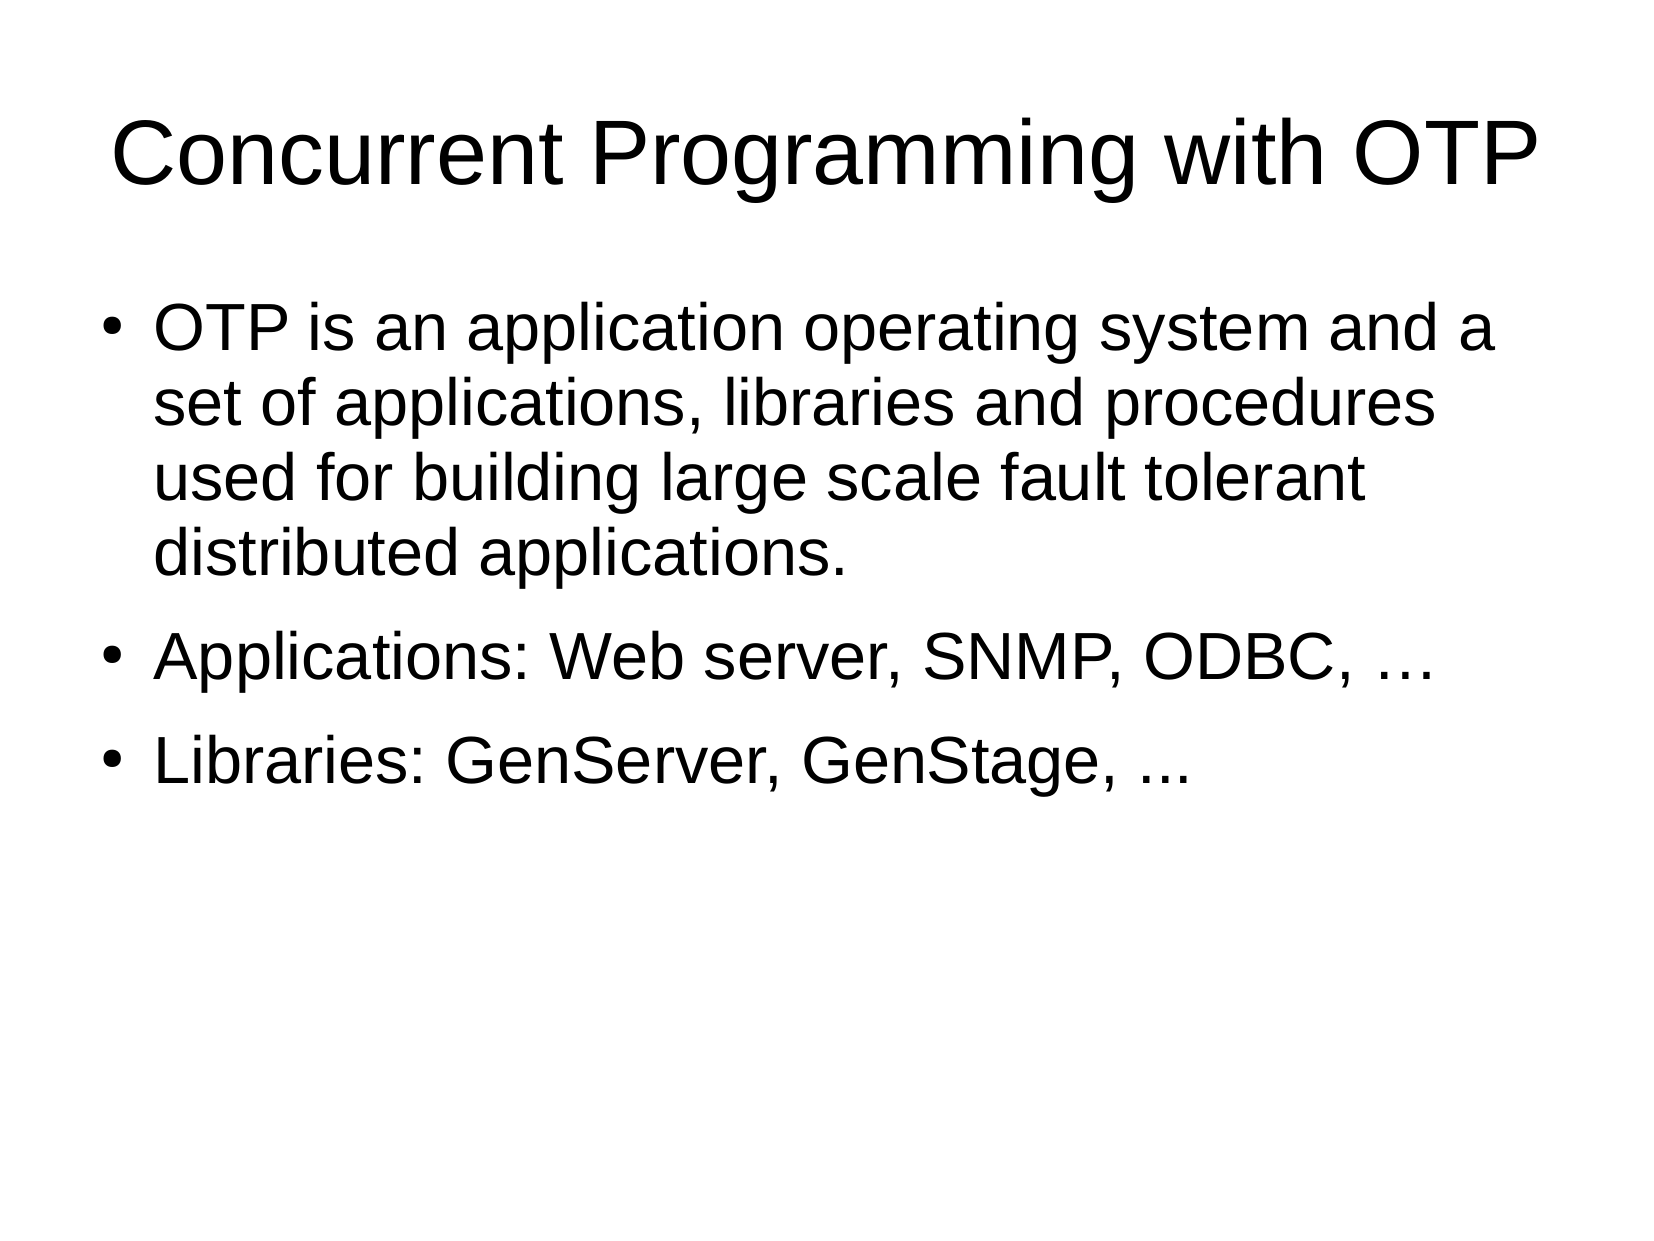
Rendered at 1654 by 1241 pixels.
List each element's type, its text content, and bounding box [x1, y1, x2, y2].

list OTP is an application operating system and a set of applications, libraries and procedures used for building large scale fault tolerant distributed applications. Applications: Web server, SNMP, ODBC, … Libraries: GenServer, GenStage, ... [82, 290, 1571, 1010]
title Concurrent Programming with OTP [82, 49, 1571, 257]
